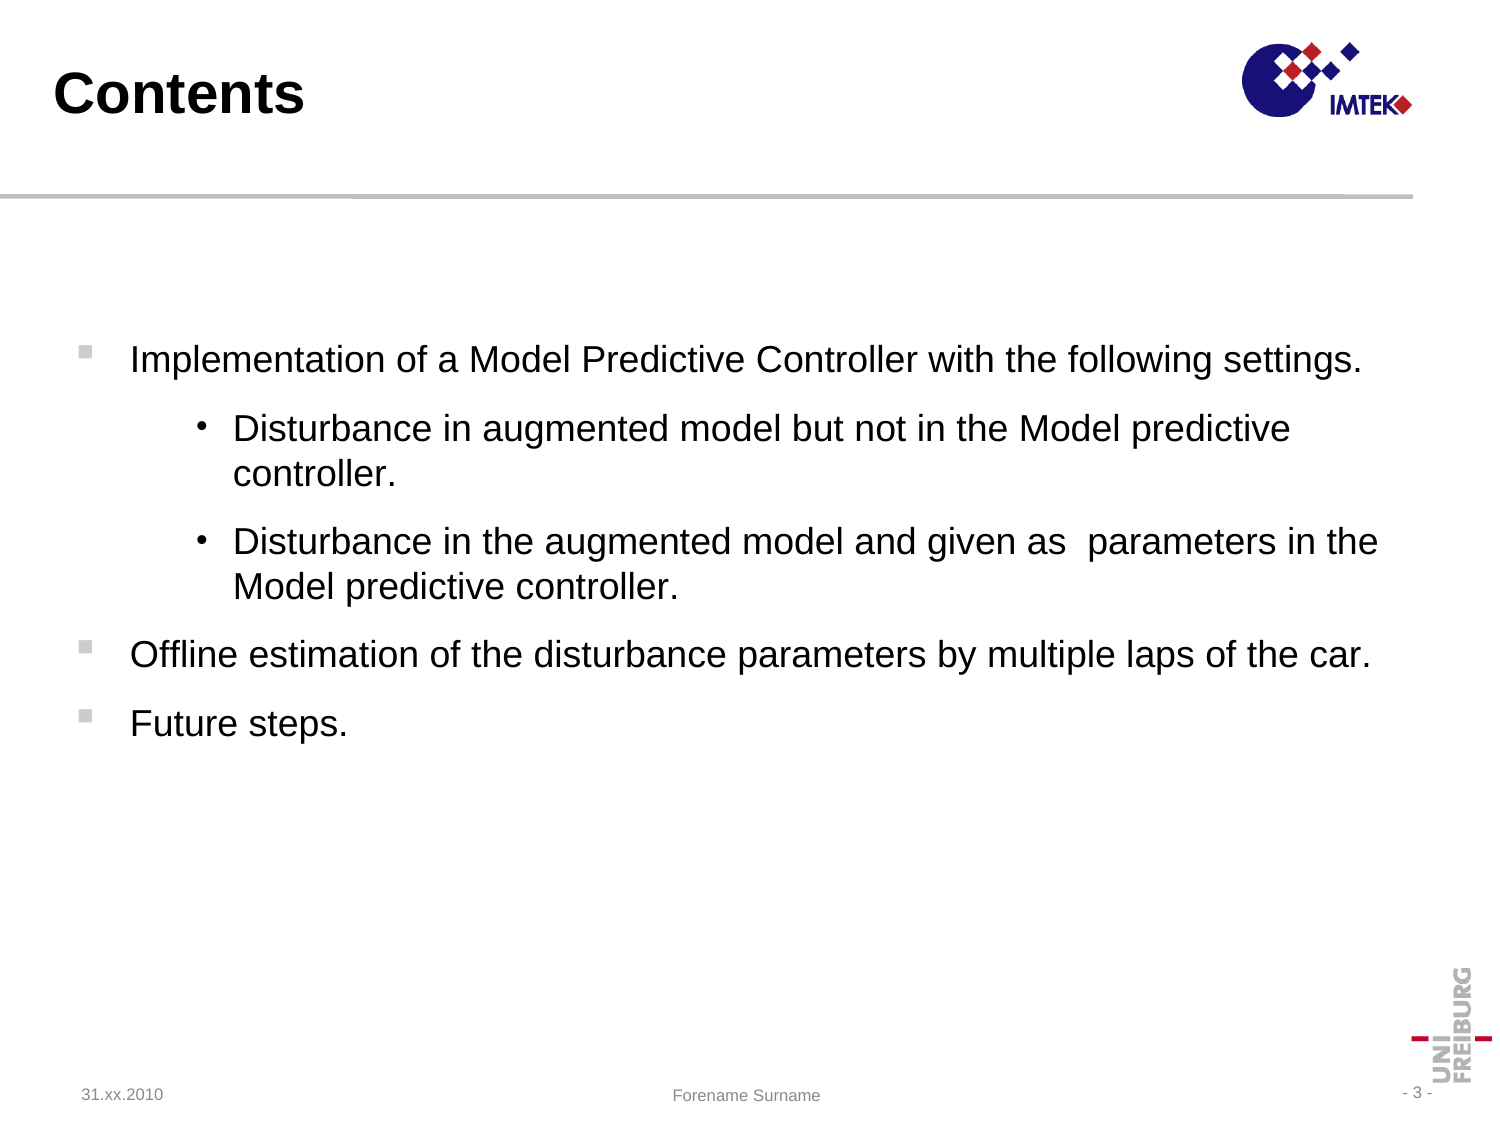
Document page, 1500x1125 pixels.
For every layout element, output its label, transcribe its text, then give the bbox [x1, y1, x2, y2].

text_box Contents [38, 9, 1226, 181]
picture [1410, 968, 1493, 1083]
text_box - <number> - [1246, 1074, 1448, 1110]
picture [1242, 42, 1412, 117]
text_box Implementation of a Model Predictive Controller with the following settings. Disturbance in augmented model but not in the Model predictive controller. Disturbance in the augmented model and given as parameters in the Model predictive controller. Offline estimation of the disturbance parameters by multiple laps of the car. Future steps. [29, 238, 1410, 1054]
text_box 31.xx.2010 [76, 1059, 219, 1125]
text_box Forename Surname [270, 1075, 1223, 1115]
